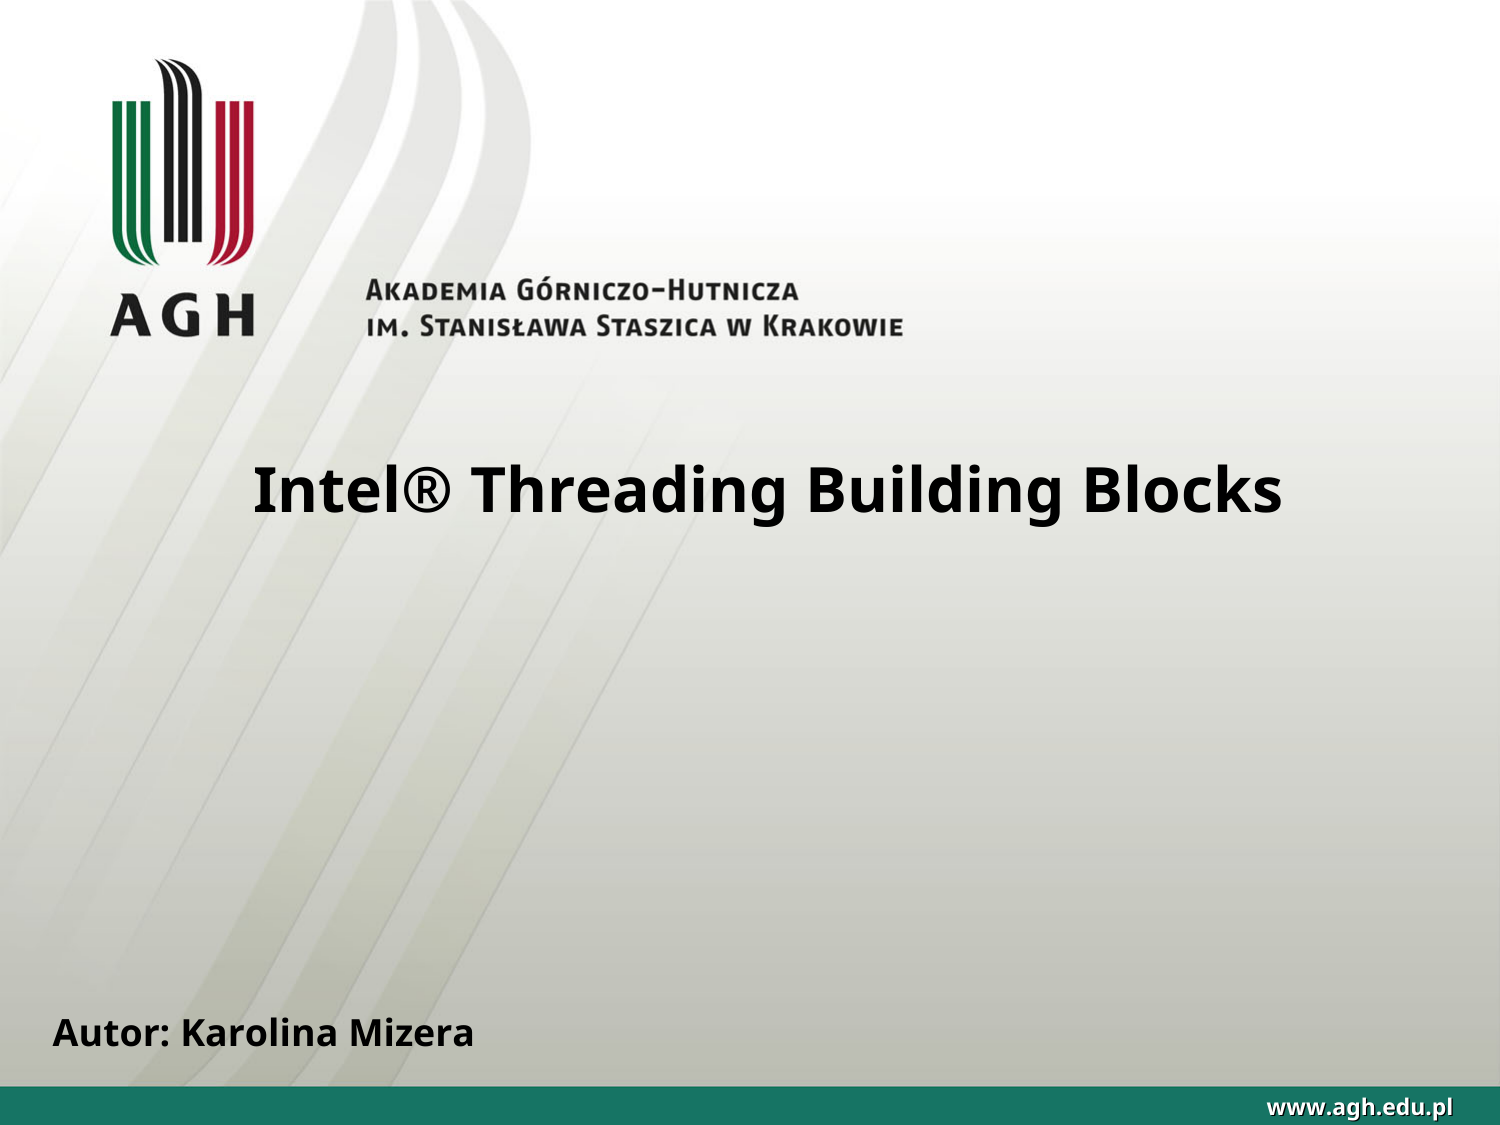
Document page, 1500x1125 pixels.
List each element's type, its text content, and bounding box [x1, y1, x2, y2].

text_box Autor: Karolina Mizera [52, 1003, 1063, 1063]
text_box www.agh.edu.pl [1251, 1084, 1500, 1125]
title Intel® Threading Building Blocks [253, 445, 1430, 579]
picture [0, 0, 1500, 1125]
